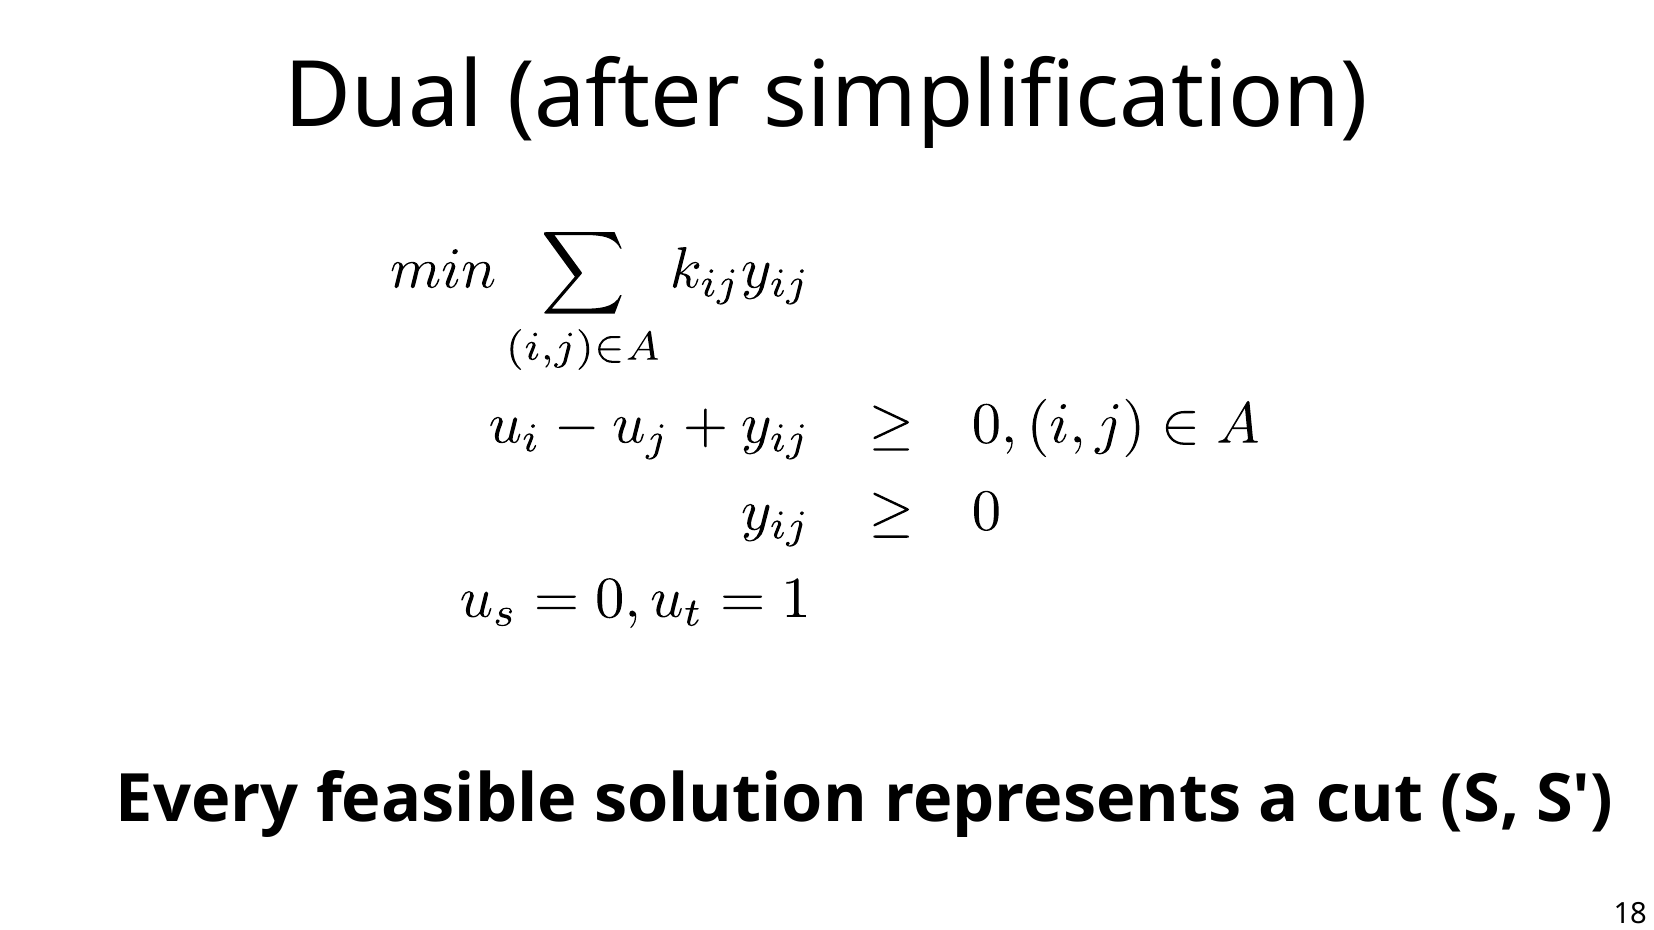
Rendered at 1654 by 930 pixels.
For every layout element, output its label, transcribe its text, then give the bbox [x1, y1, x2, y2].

text_box Every feasible solution represents a cut (S, S') [45, 750, 1621, 854]
text_box [390, 226, 1260, 629]
title Dual (after simplification) [82, 2, 1571, 181]
